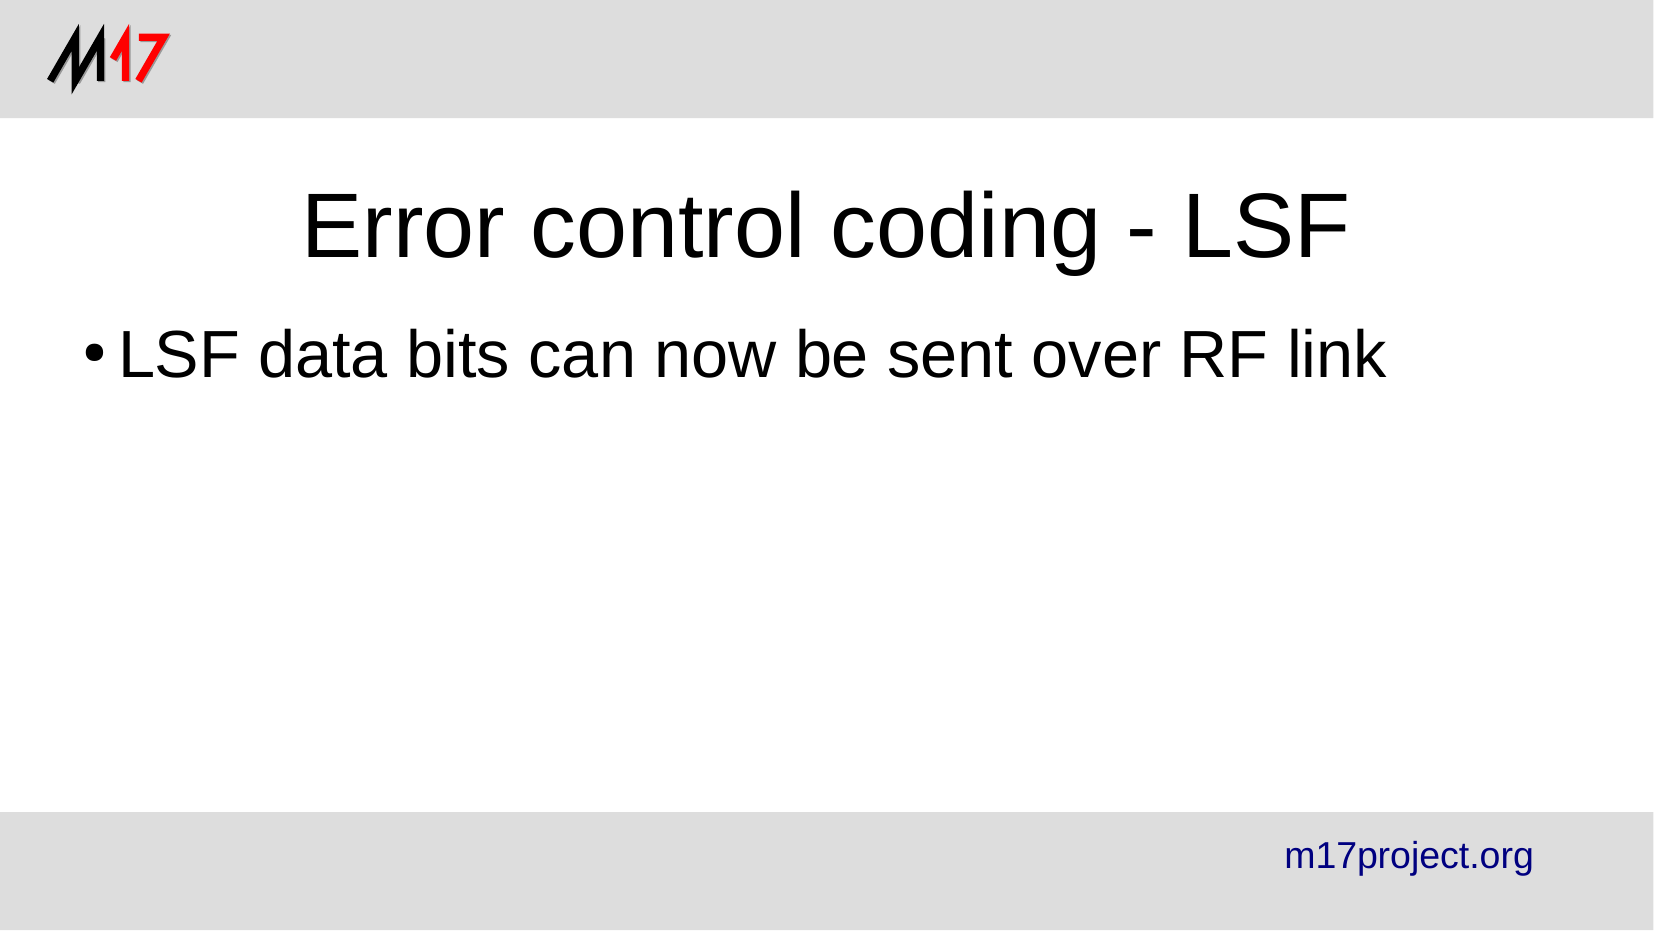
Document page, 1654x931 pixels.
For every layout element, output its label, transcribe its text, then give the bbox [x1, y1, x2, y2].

text_box [0, 0, 1654, 119]
text_box [0, 812, 1654, 931]
title Error control coding - LSF [82, 147, 1571, 303]
picture [39, 16, 178, 102]
text_box m17project.org [1269, 826, 1654, 897]
subtitle LSF data bits can now be sent over RF link [82, 316, 1571, 812]
